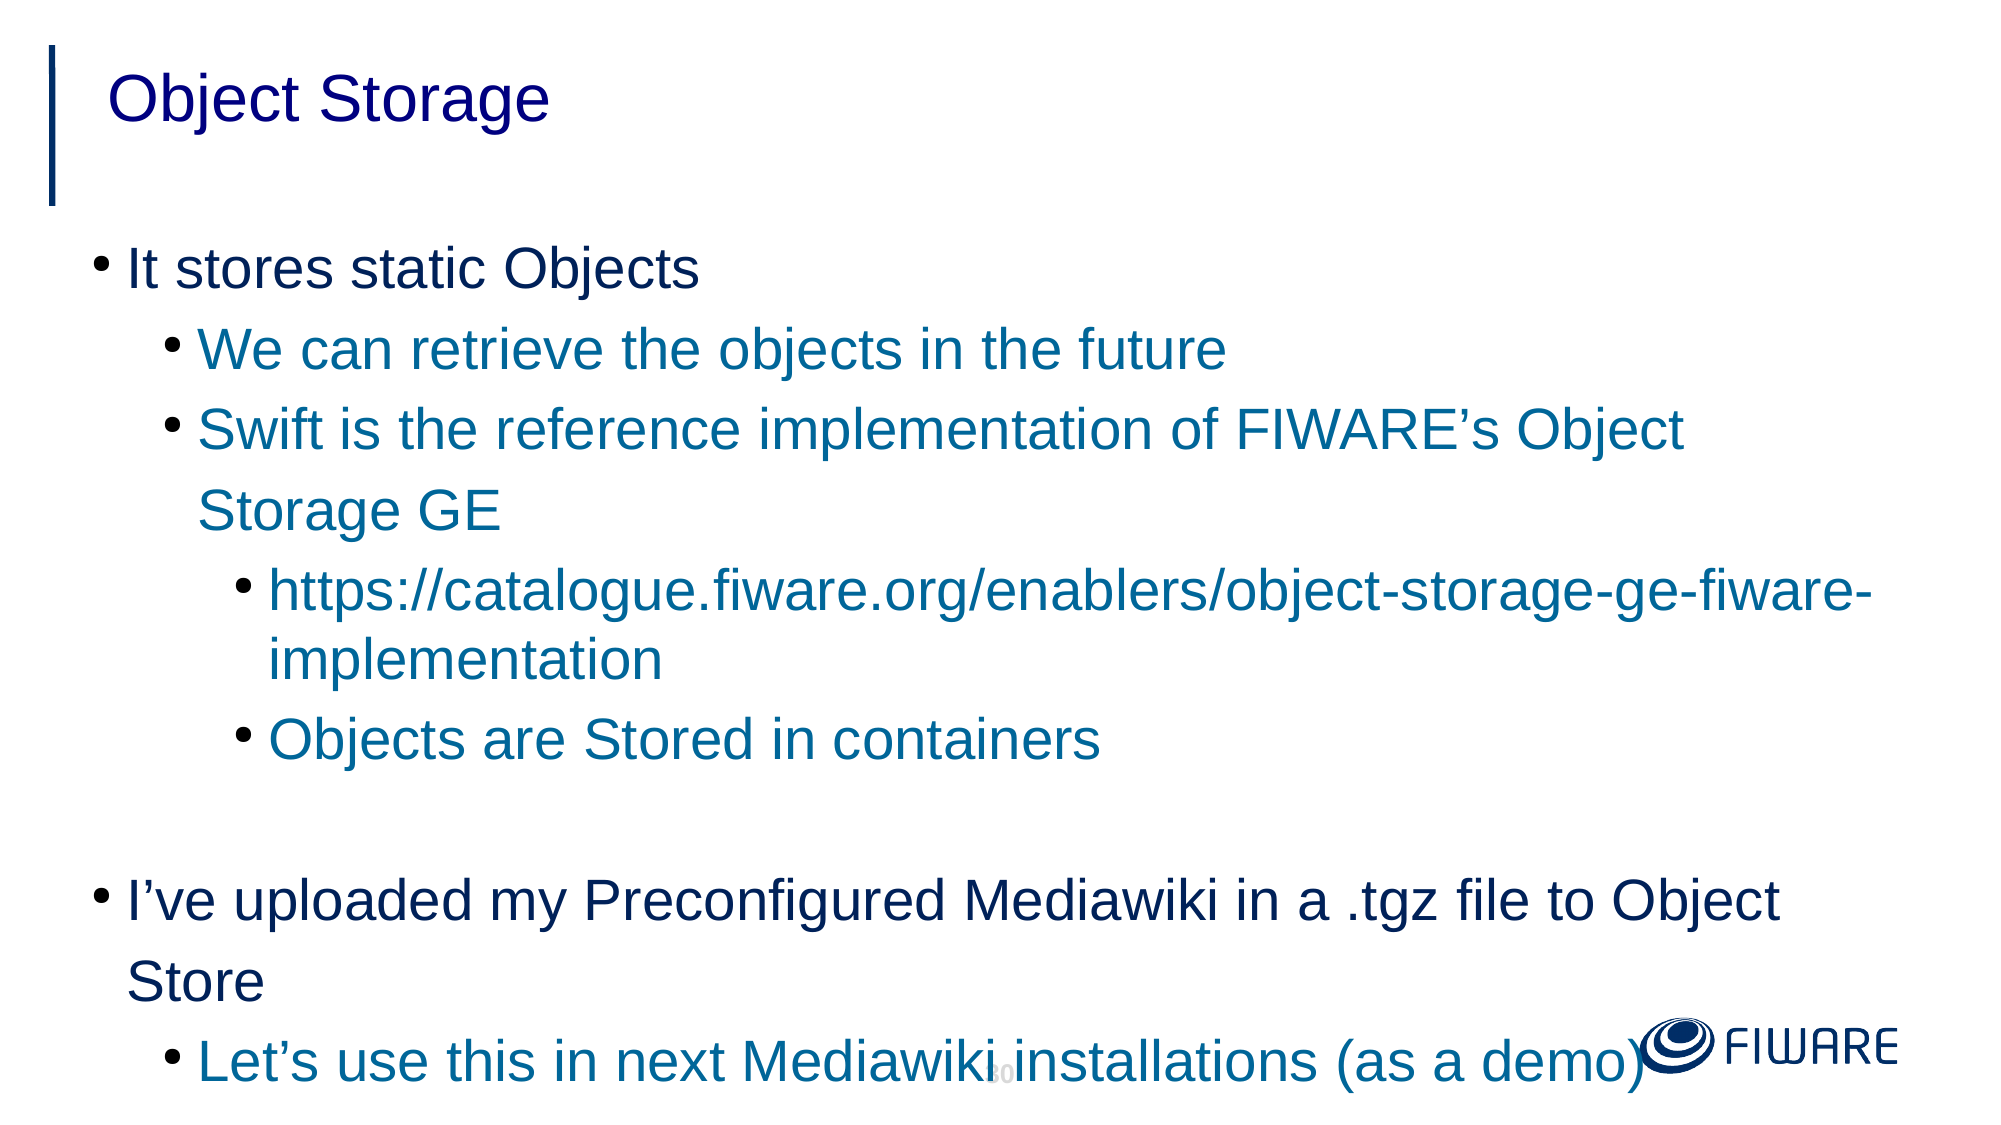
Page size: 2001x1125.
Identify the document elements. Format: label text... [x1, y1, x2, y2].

picture [1635, 1012, 1905, 1077]
text_box It stores static Objects We can retrieve the objects in the future Swift is the reference implementation of FIWARE’s Object Storage GE https://catalogue.fiware.org/enablers/object-storage-ge-fiware-implementation Objects are Stored in containers I’ve uploaded my Preconfigured Mediawiki in a .tgz file to Object Store Let’s use this in next Mediawiki installations (as a demo) [76, 212, 1902, 1032]
slide_number <number> [887, 1042, 1113, 1103]
title Object Storage [92, 47, 1704, 178]
